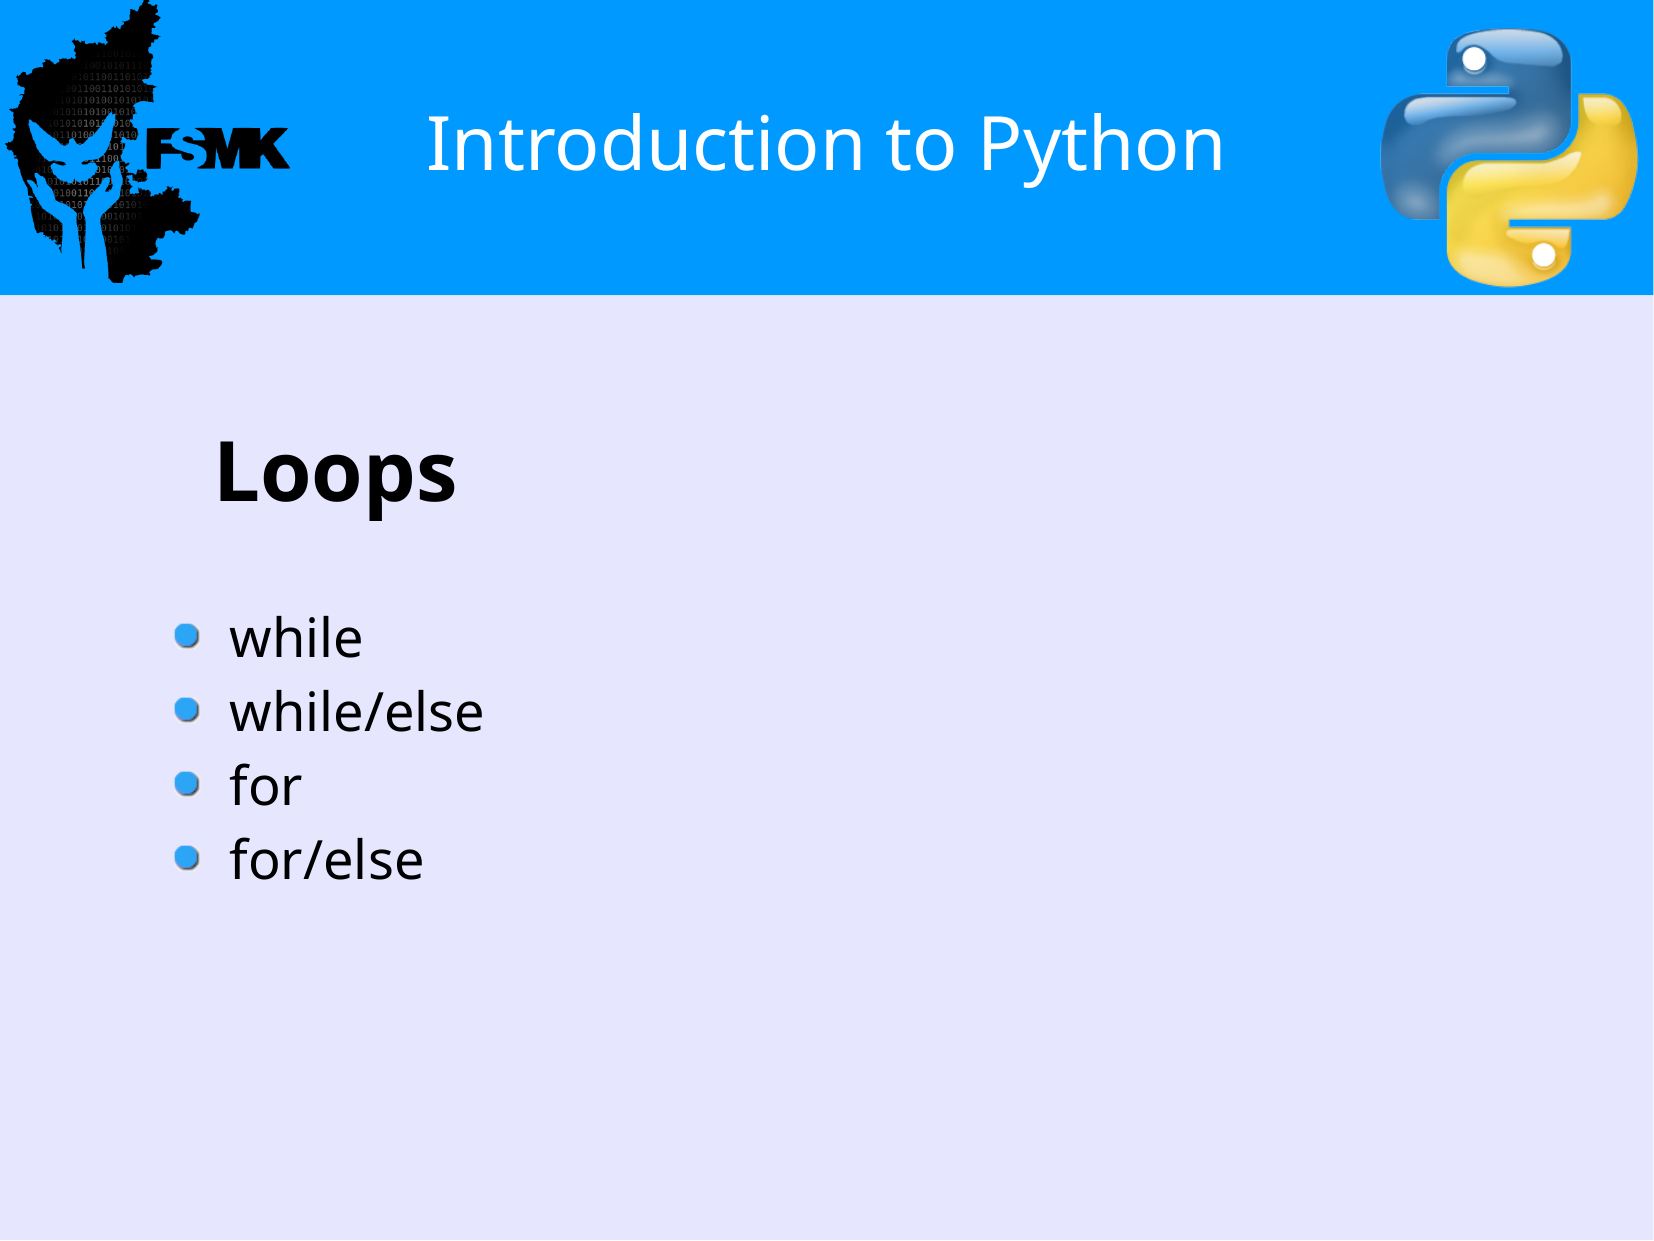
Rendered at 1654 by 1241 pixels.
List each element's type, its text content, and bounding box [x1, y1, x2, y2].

text_box [0, 295, 1654, 1241]
title Introduction to Python [0, 0, 1346, 295]
text_box Loops while while/else for for/else [173, 389, 520, 957]
picture [5, 0, 290, 283]
picture [1346, 0, 1654, 295]
